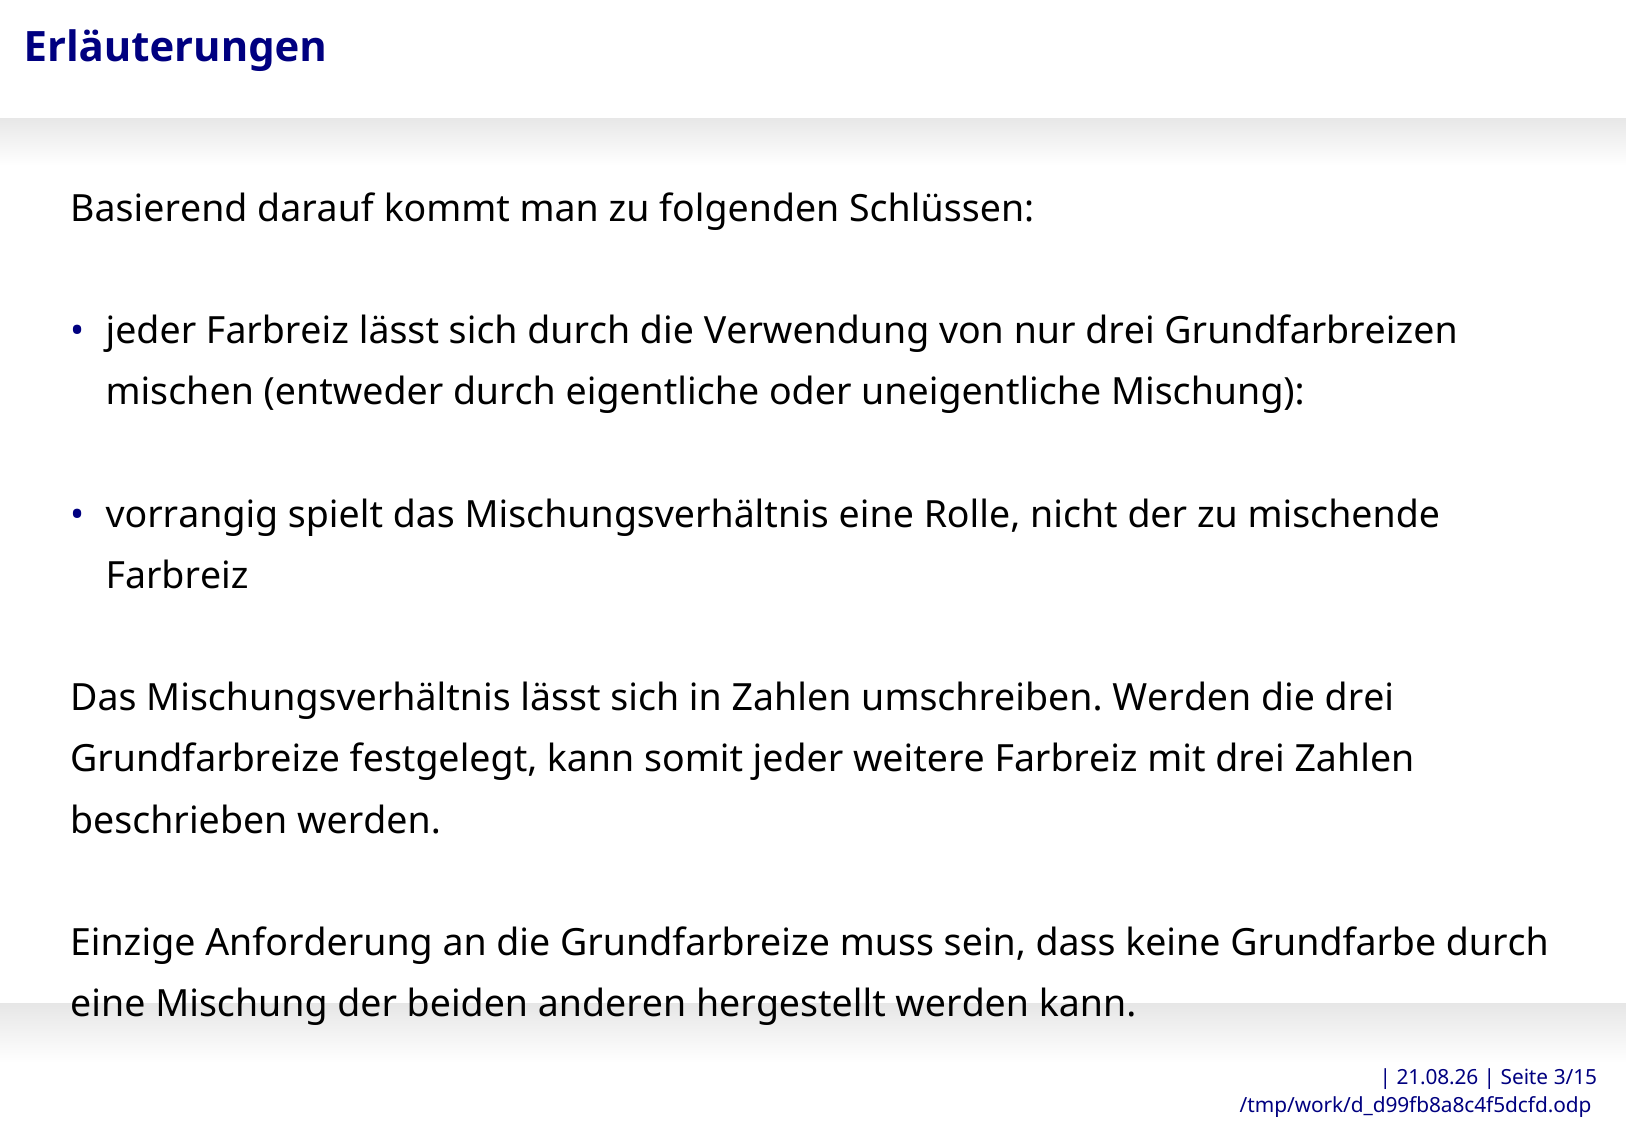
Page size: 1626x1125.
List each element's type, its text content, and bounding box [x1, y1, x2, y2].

title Erläuterungen [23, 5, 1600, 154]
list Basierend darauf kommt man zu folgenden Schlüssen: jeder Farbreiz lässt sich durch die Verwendung von nur drei Grundfarbreizen mischen (entweder durch eigentliche oder uneigentliche Mischung): vorrangig spielt das Mischungsverhältnis eine Rolle, nicht der zu mischende Farbreiz Das Mischungsverhältnis lässt sich in Zahlen umschreiben. Werden die drei Grundfarbreize festgelegt, kann somit jeder weitere Farbreiz mit drei Zahlen beschrieben werden. Einzige Anforderung an die Grundfarbreize muss sein, dass keine Grundfarbe durch eine Mischung der beiden anderen hergestellt werden kann. [23, 171, 1588, 989]
